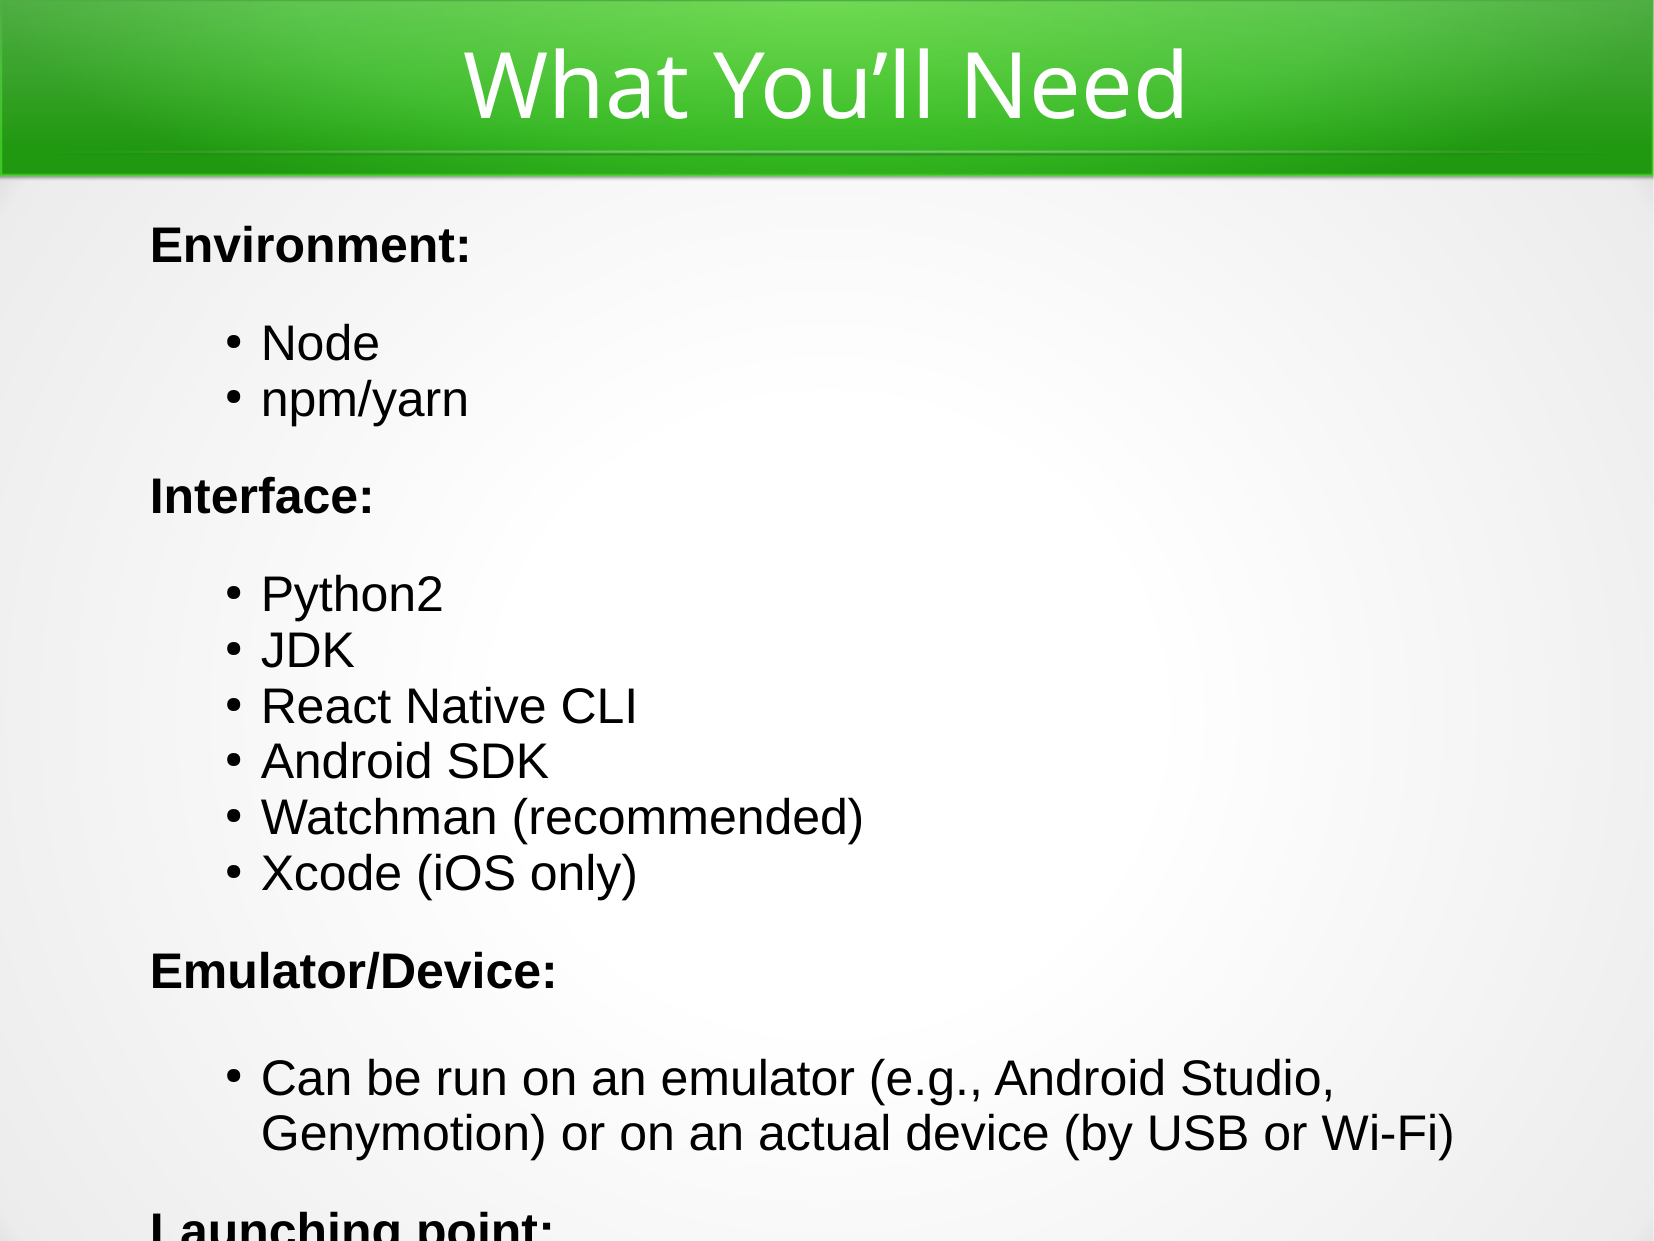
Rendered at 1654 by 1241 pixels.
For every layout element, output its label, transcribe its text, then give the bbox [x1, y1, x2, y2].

picture [444, 1232, 449, 1241]
picture [500, 1232, 511, 1241]
picture [455, 1232, 467, 1241]
picture [517, 1232, 525, 1241]
picture [277, 1232, 299, 1241]
picture [487, 1232, 493, 1241]
picture [368, 1232, 374, 1241]
picture [426, 1232, 437, 1241]
picture [380, 1232, 391, 1241]
picture [0, 0, 1654, 1241]
picture [398, 1232, 419, 1241]
picture [234, 1232, 241, 1241]
picture [323, 1232, 330, 1241]
text_box Environment: Node npm/yarn Interface: Python2 JDK React Native CLI Android SDK Watchman (recommended) Xcode (iOS only) Emulator/Device: Can be run on an emulator (e.g., Android Studio, Genymotion) or on an actual device (by USB or Wi-Fi) Launching point: Expo create-react-native-app [135, 210, 1486, 1232]
picture [204, 1232, 210, 1241]
title What You’ll Need [82, 11, 1571, 154]
picture [248, 1232, 259, 1241]
picture [217, 1232, 227, 1241]
picture [351, 1232, 362, 1241]
picture [160, 1232, 188, 1241]
picture [306, 1232, 317, 1241]
picture [337, 1232, 344, 1241]
picture [474, 1232, 480, 1241]
picture [189, 1236, 198, 1241]
picture [265, 1232, 271, 1241]
